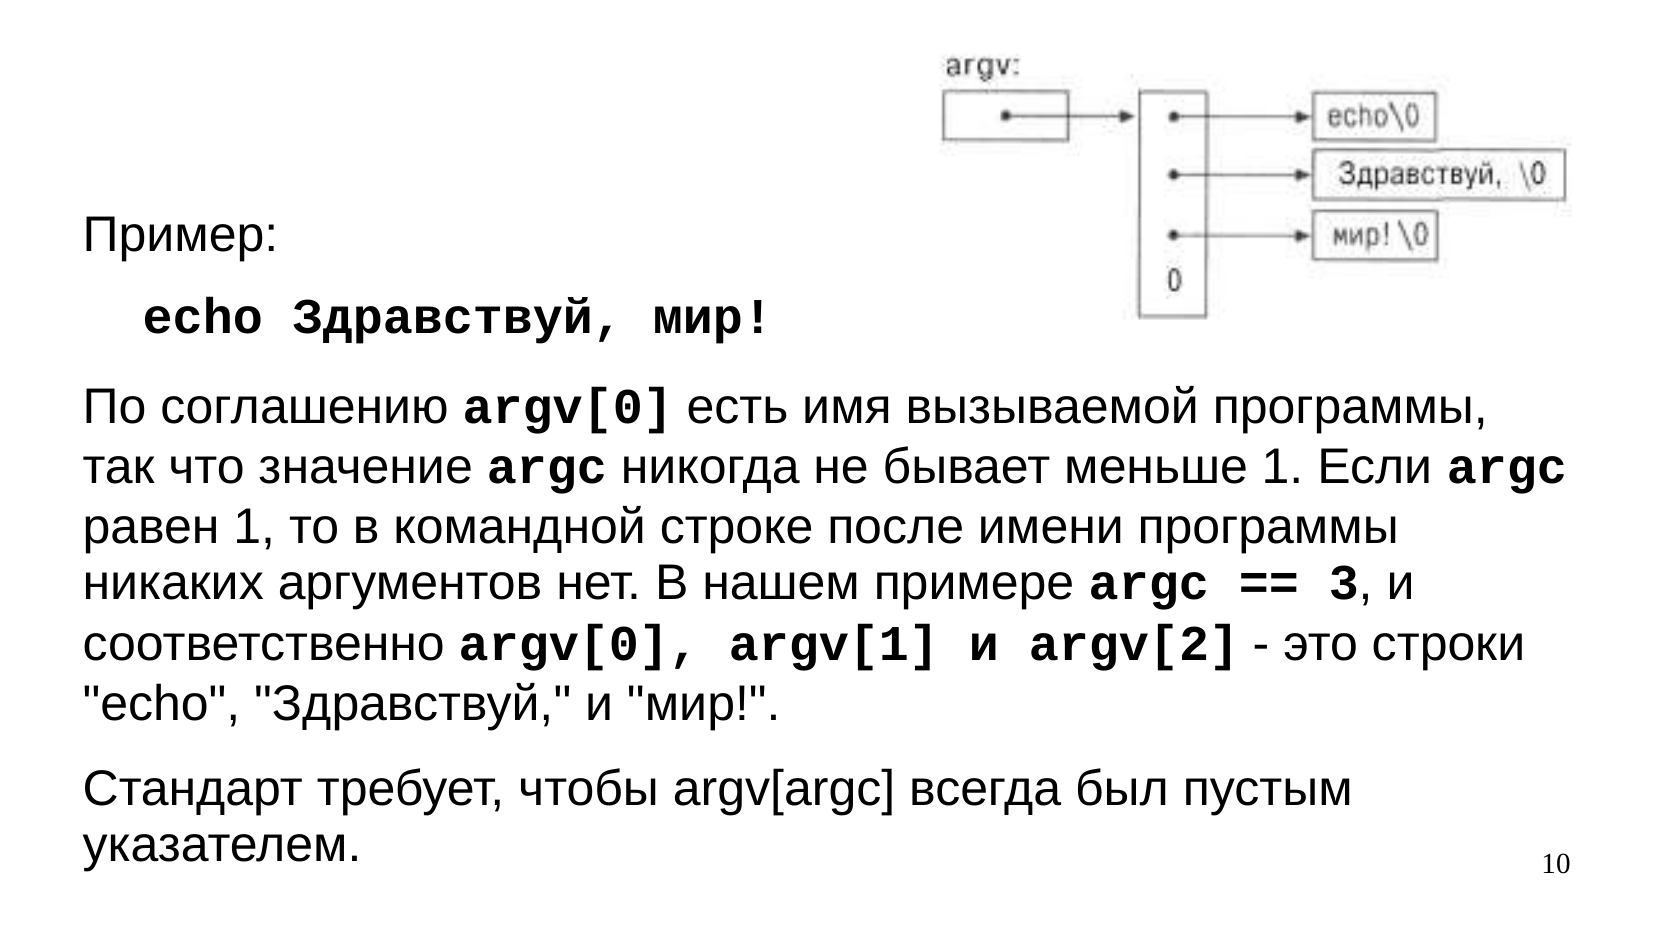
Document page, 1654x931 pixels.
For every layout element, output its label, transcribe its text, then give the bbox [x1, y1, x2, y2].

list Пример: echo Здравствуй, мир! По соглашению argv[0] есть имя вызываемой программы, так что значение argc никогда не бывает меньше 1. Если argc равен 1, то в командной строке после имени программы никаких аргументов нет. В нашем примере argc == 3, и соответственно argv[0], argv[1] и argv[2] - это строки "echo", "Здравствуй," и "мир!". Стандарт требует, чтобы argv[argc] всегда был пустым указателем. [82, 206, 1571, 886]
picture [920, 34, 1595, 343]
